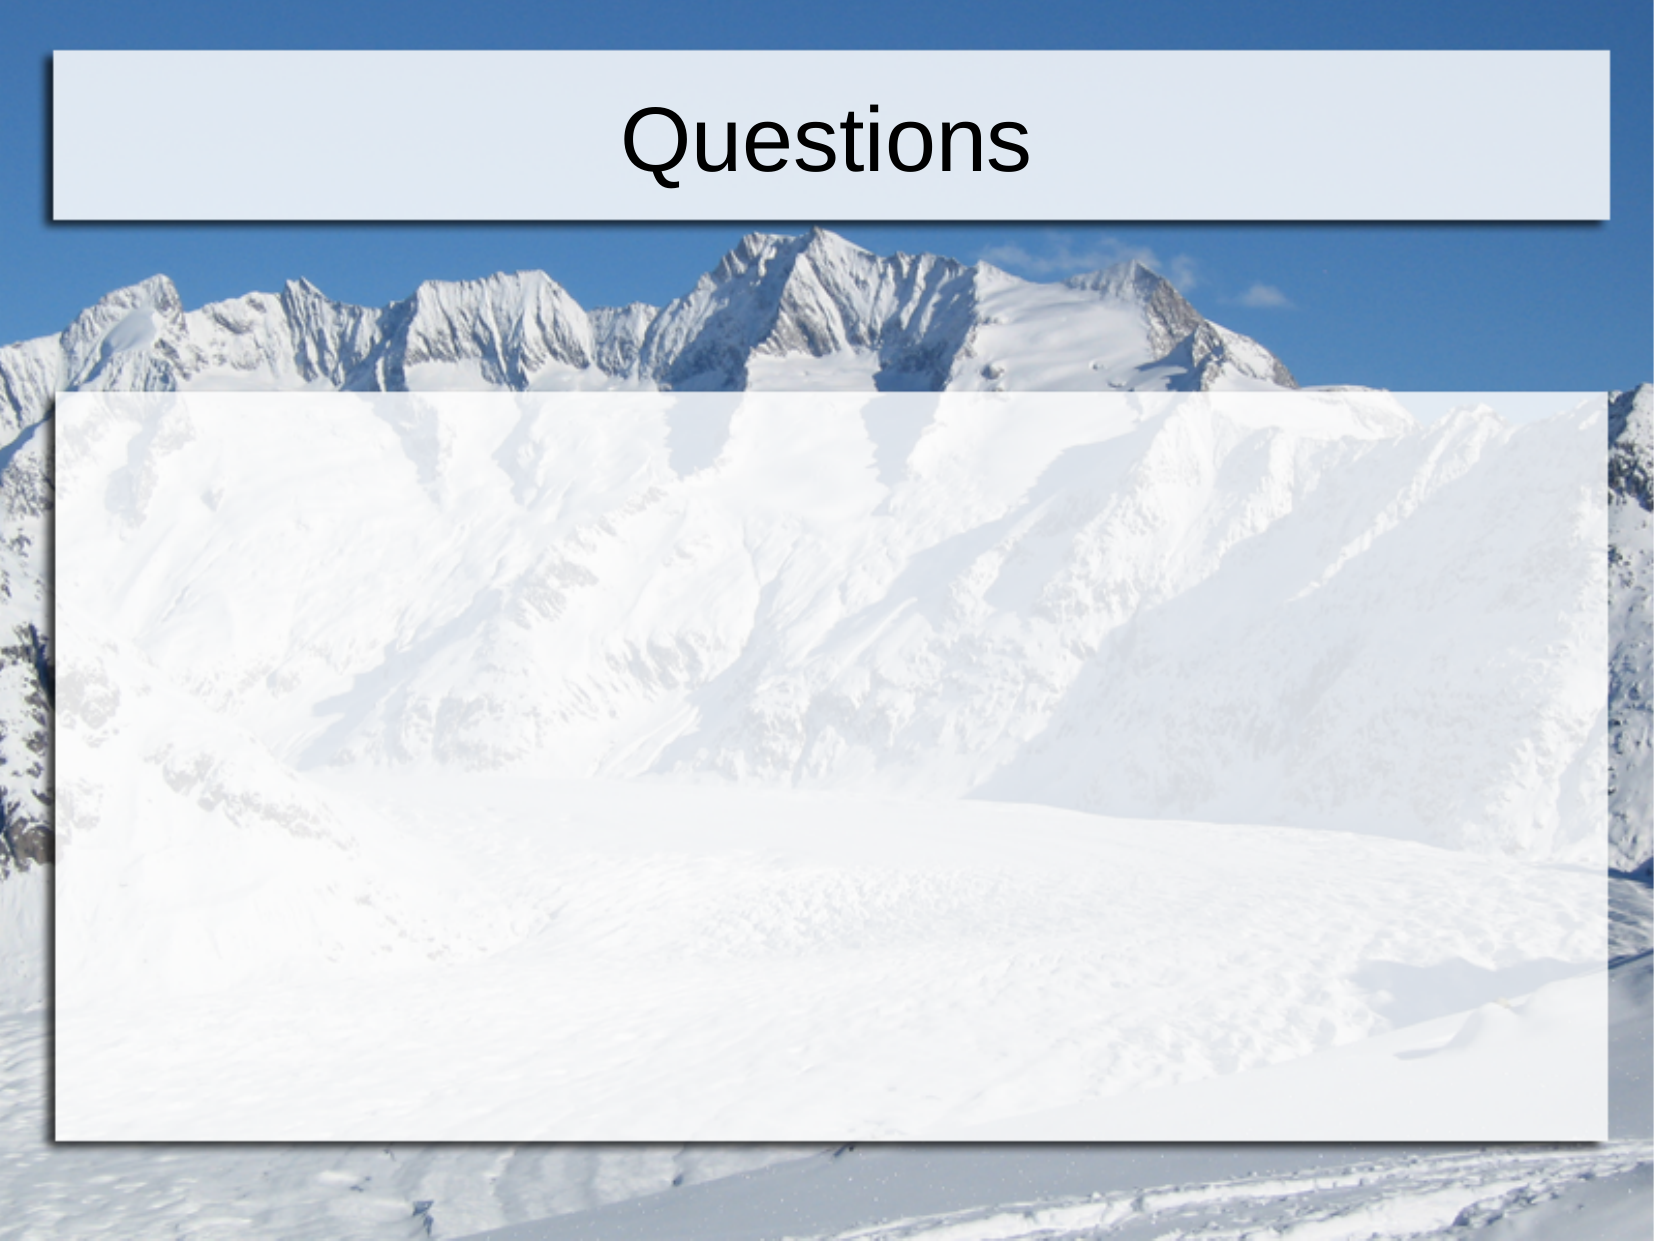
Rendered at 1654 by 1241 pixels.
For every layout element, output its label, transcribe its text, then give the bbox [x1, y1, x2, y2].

picture [0, 0, 1654, 1241]
title Questions [59, 61, 1595, 219]
